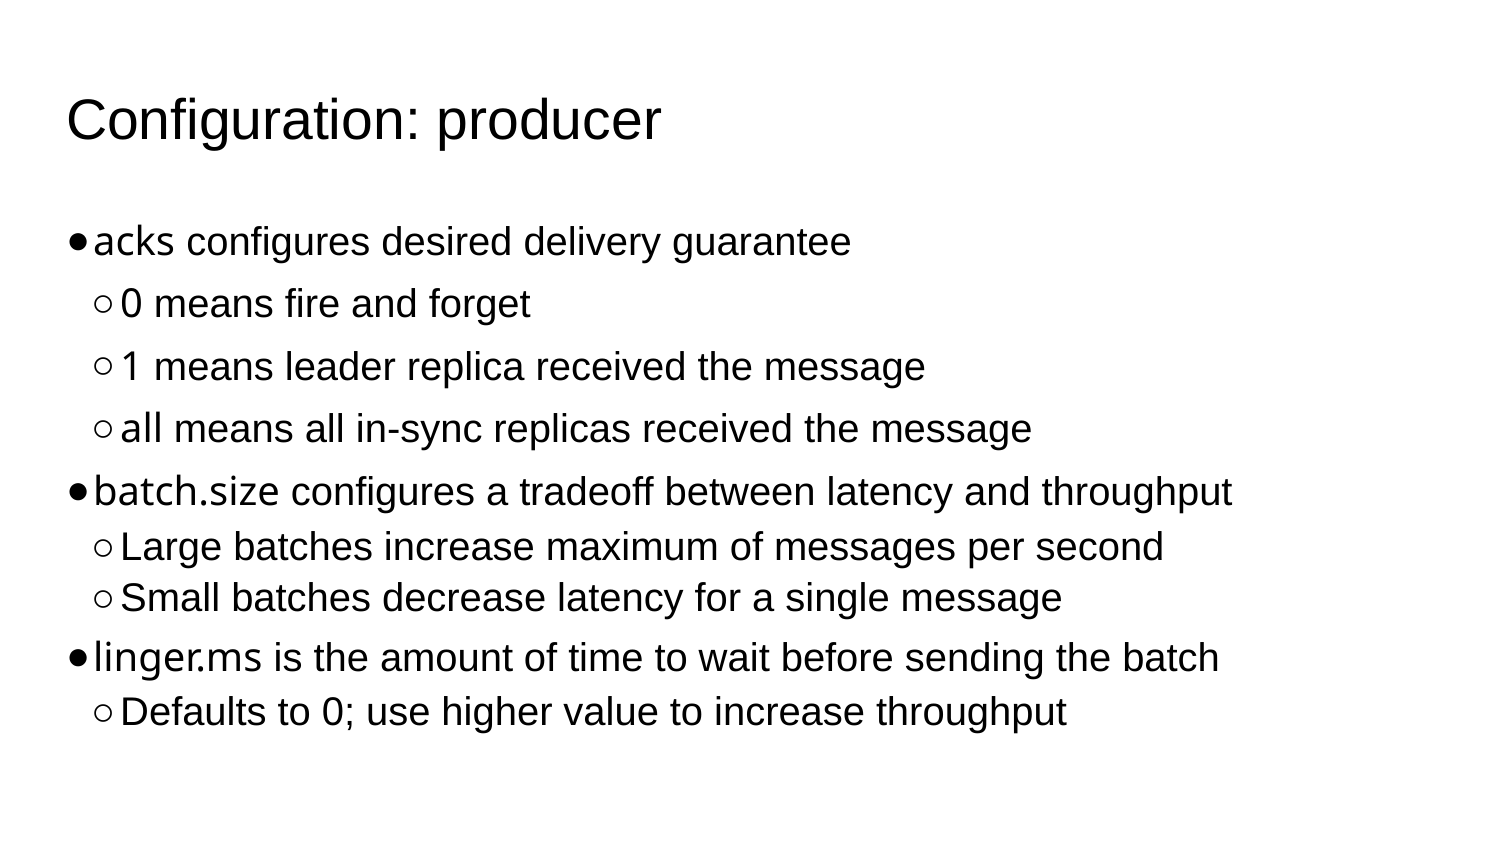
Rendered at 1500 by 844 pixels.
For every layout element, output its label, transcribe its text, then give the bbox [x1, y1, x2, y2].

title Configuration: producer [51, 72, 1449, 167]
list acks configures desired delivery guarantee 0 means fire and forget 1 means leader replica received the message all means all in-sync replicas received the message batch.size configures a tradeoff between latency and throughput Large batches increase maximum of messages per second Small batches decrease latency for a single message linger.ms is the amount of time to wait before sending the batch Defaults to 0; use higher value to increase throughput [51, 189, 1449, 750]
